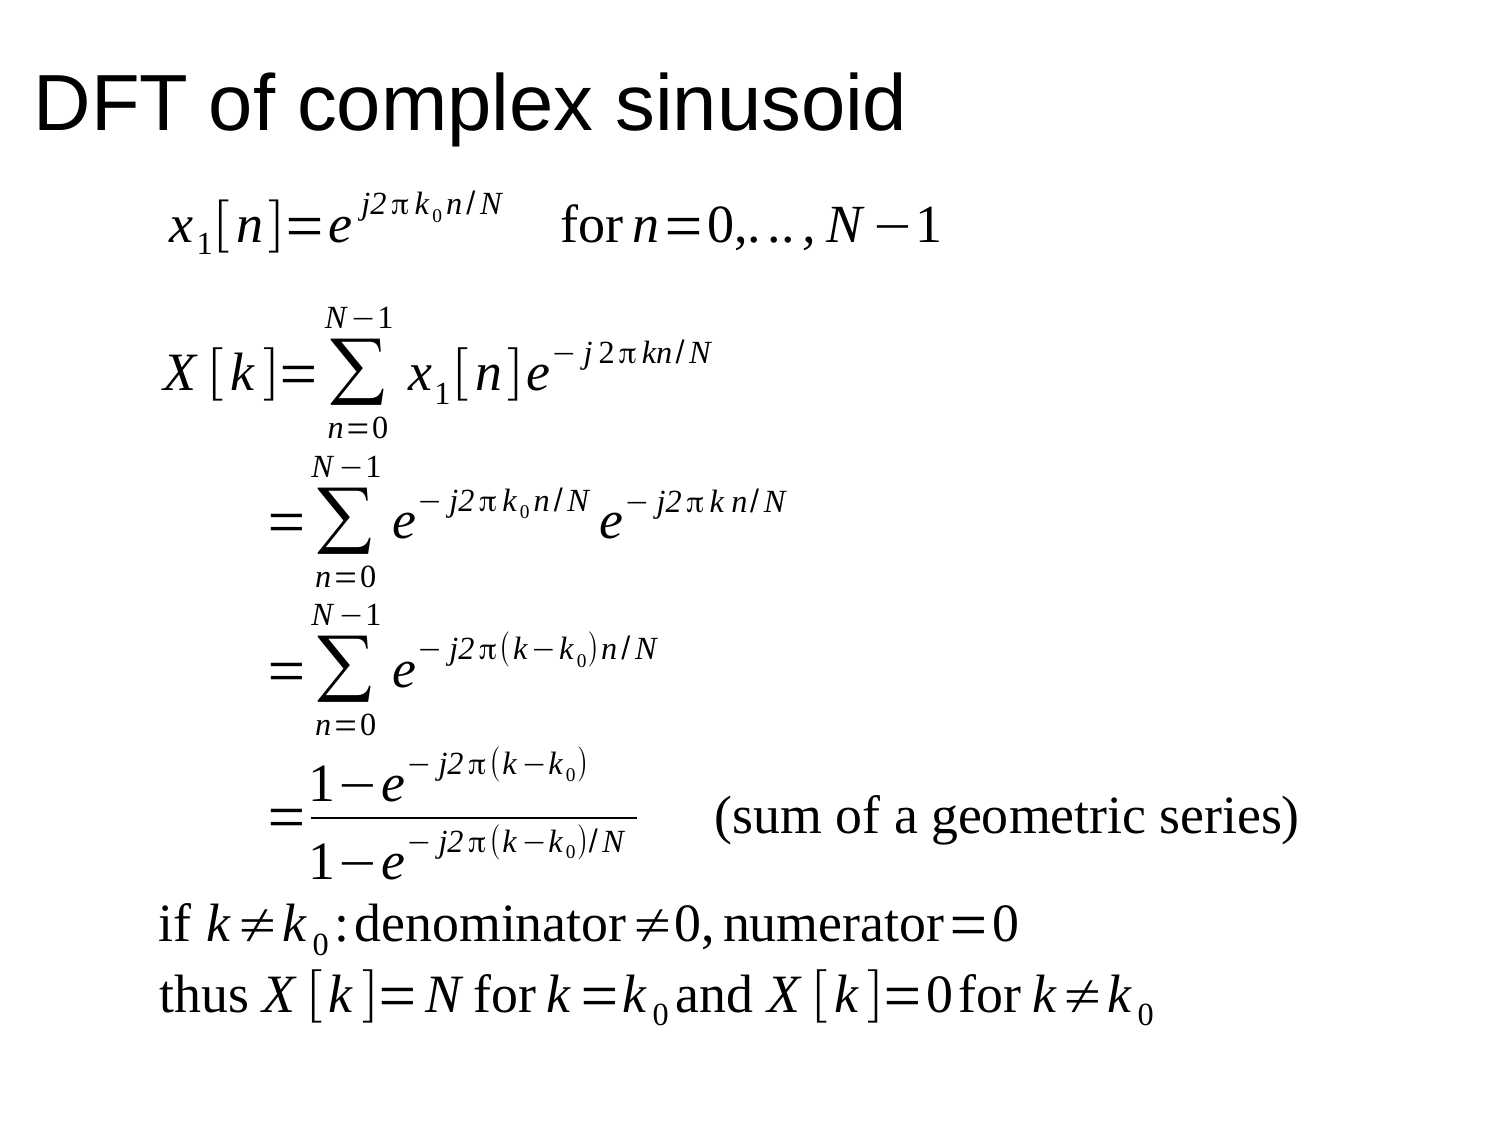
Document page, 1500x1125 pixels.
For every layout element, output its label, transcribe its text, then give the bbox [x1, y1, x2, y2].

chart [159, 185, 949, 262]
title DFT of complex sinusoid [33, 9, 1384, 197]
chart [151, 299, 1308, 1033]
